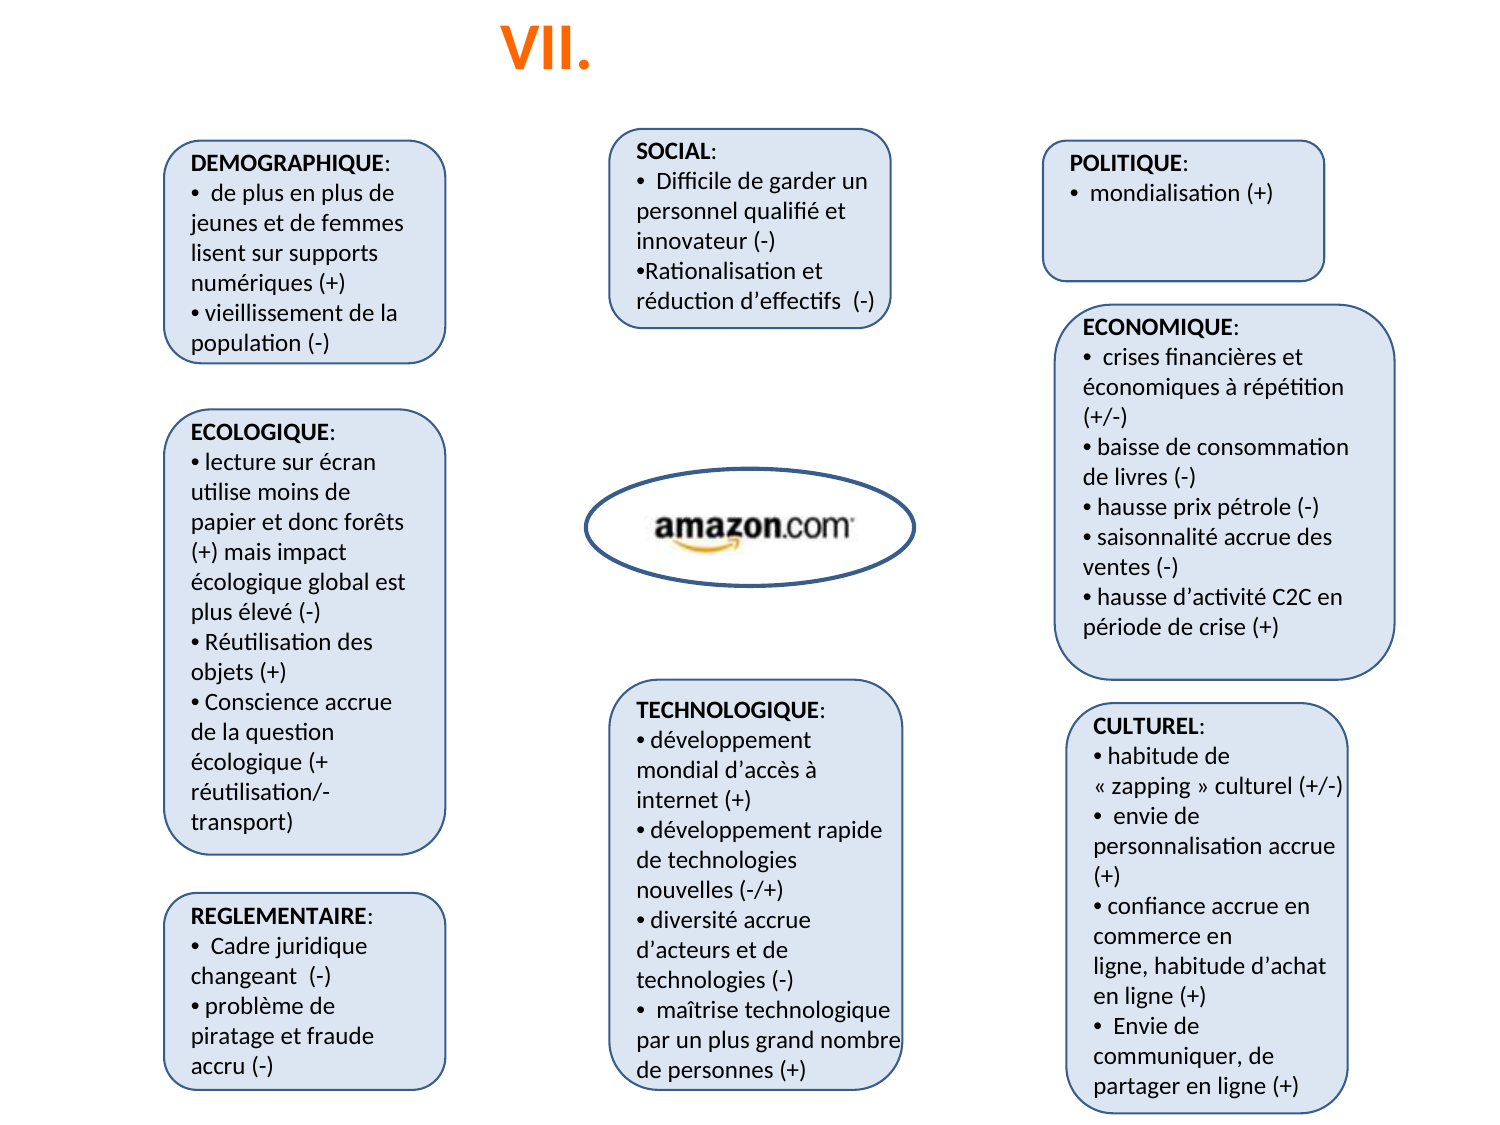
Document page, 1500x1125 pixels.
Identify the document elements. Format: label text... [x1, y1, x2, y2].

text_box (+) mais impact [190, 541, 353, 567]
text_box hausse prix pétrole (-) [1097, 497, 1321, 523]
text_box ECOLOGIQUE: [190, 421, 337, 447]
text_box CULTUREL: [1093, 715, 1206, 741]
text_box (+) [1093, 865, 1121, 891]
text_box de personnes (+) [636, 1060, 808, 1086]
text_box jeunes et de femmes [190, 212, 411, 238]
text_box communiquer, de [1093, 1045, 1281, 1071]
text_box • [1093, 741, 1119, 770]
text_box de plus en plus de [210, 182, 401, 208]
text_box Conscience accrue [205, 691, 399, 717]
text_box développement [650, 729, 818, 756]
text_box lecture sur écran [205, 451, 383, 477]
text_box de technologies [636, 849, 804, 876]
text_box piratage et fraude [190, 1025, 381, 1051]
text_box accru (-) [190, 1055, 275, 1081]
text_box VII. [500, 19, 1029, 87]
text_box • [1082, 343, 1108, 372]
text_box partager en ligne (+) [1093, 1075, 1301, 1101]
text_box nouvelles (-/+) [636, 879, 785, 906]
text_box baisse de consommation [1097, 437, 1356, 463]
text_box mondial d’accès à [636, 759, 824, 786]
text_box économiques à répétition [1082, 377, 1352, 403]
text_box • [1082, 493, 1108, 522]
text_box crises financières et [1102, 347, 1310, 373]
text_box écologique (+ [190, 751, 335, 777]
text_box Réutilisation des [205, 631, 380, 657]
text_box utilise moins de [190, 481, 357, 507]
text_box internet (+) [636, 789, 753, 816]
text_box vieillissement de la [205, 302, 405, 329]
text_box plus élevé (-) [190, 601, 322, 627]
text_box transport) [190, 811, 294, 837]
text_box Cadre juridique [210, 935, 374, 961]
text_box • [1093, 801, 1119, 830]
text_box technologies (-) [636, 969, 795, 996]
text_box de la question [190, 721, 341, 747]
text_box problème de [205, 995, 342, 1021]
text_box • [636, 816, 662, 845]
text_box • [1093, 1011, 1119, 1040]
text_box [0, 0, 1500, 1125]
text_box confiance accrue en [1107, 895, 1317, 921]
text_box • [190, 687, 216, 716]
text_box ECONOMIQUE: [1082, 317, 1240, 343]
text_box Envie de [1113, 1015, 1206, 1041]
text_box maîtrise technologique [656, 999, 898, 1026]
text_box • [636, 257, 662, 286]
text_box développement rapide [650, 819, 890, 846]
text_box • [190, 931, 216, 960]
text_box population (-) [190, 332, 331, 359]
text_box • [190, 991, 216, 1020]
text_box de livres (-) [1082, 467, 1197, 493]
text_box • [190, 627, 216, 656]
text_box (+/-) [1082, 407, 1129, 433]
text_box réduction d’effectifs (-) [636, 291, 877, 317]
text_box mondialisation (+) [1089, 182, 1275, 208]
text_box saisonnalité accrue des [1097, 527, 1339, 553]
text_box « zapping » culturel (+/-) [1093, 775, 1345, 801]
text_box ligne, habitude d’achat [1093, 955, 1333, 981]
text_box • [636, 167, 662, 196]
text_box • [1082, 583, 1108, 612]
text_box changeant (-) [190, 965, 332, 991]
picture [632, 503, 879, 570]
text_box • [636, 996, 662, 1025]
text_box • [190, 178, 216, 208]
text_box diversité accrue [650, 909, 818, 936]
text_box • [1093, 891, 1119, 920]
text_box • [636, 726, 662, 755]
text_box d’acteurs et de [636, 939, 795, 966]
text_box DEMOGRAPHIQUE: [190, 152, 392, 178]
text_box écologique global est [190, 571, 413, 597]
text_box commerce en [1093, 925, 1239, 951]
text_box objets (+) [190, 661, 288, 687]
text_box en ligne (+) [1093, 985, 1208, 1011]
text_box numériques (+) [190, 272, 347, 299]
text_box papier et donc forêts [190, 511, 411, 537]
text_box lisent sur supports [190, 242, 385, 268]
text_box Rationalisation et [644, 261, 830, 287]
text_box SOCIAL: [636, 141, 718, 167]
text_box • [1082, 433, 1108, 462]
text_box REGLEMENTAIRE: [190, 905, 374, 931]
text_box • [190, 299, 216, 328]
text_box habitude de [1107, 745, 1237, 771]
text_box personnalisation accrue [1093, 835, 1343, 861]
text_box • [190, 447, 216, 476]
text_box hausse d’activité C2C en [1097, 587, 1350, 613]
text_box envie de [1113, 805, 1206, 831]
text_box par un plus grand nombre [636, 1030, 908, 1056]
text_box ventes (-) [1082, 557, 1180, 583]
text_box • [1069, 178, 1095, 208]
text_box Difficile de garder un [656, 171, 875, 197]
text_box TECHNOLOGIQUE: [636, 699, 827, 726]
text_box • [1082, 523, 1108, 552]
text_box personnel qualifié et [636, 201, 853, 227]
text_box innovateur (-) [636, 231, 777, 257]
text_box période de crise (+) [1082, 617, 1281, 643]
text_box POLITIQUE: [1069, 152, 1190, 178]
text_box • [636, 906, 662, 935]
text_box réutilisation/- [190, 781, 331, 807]
